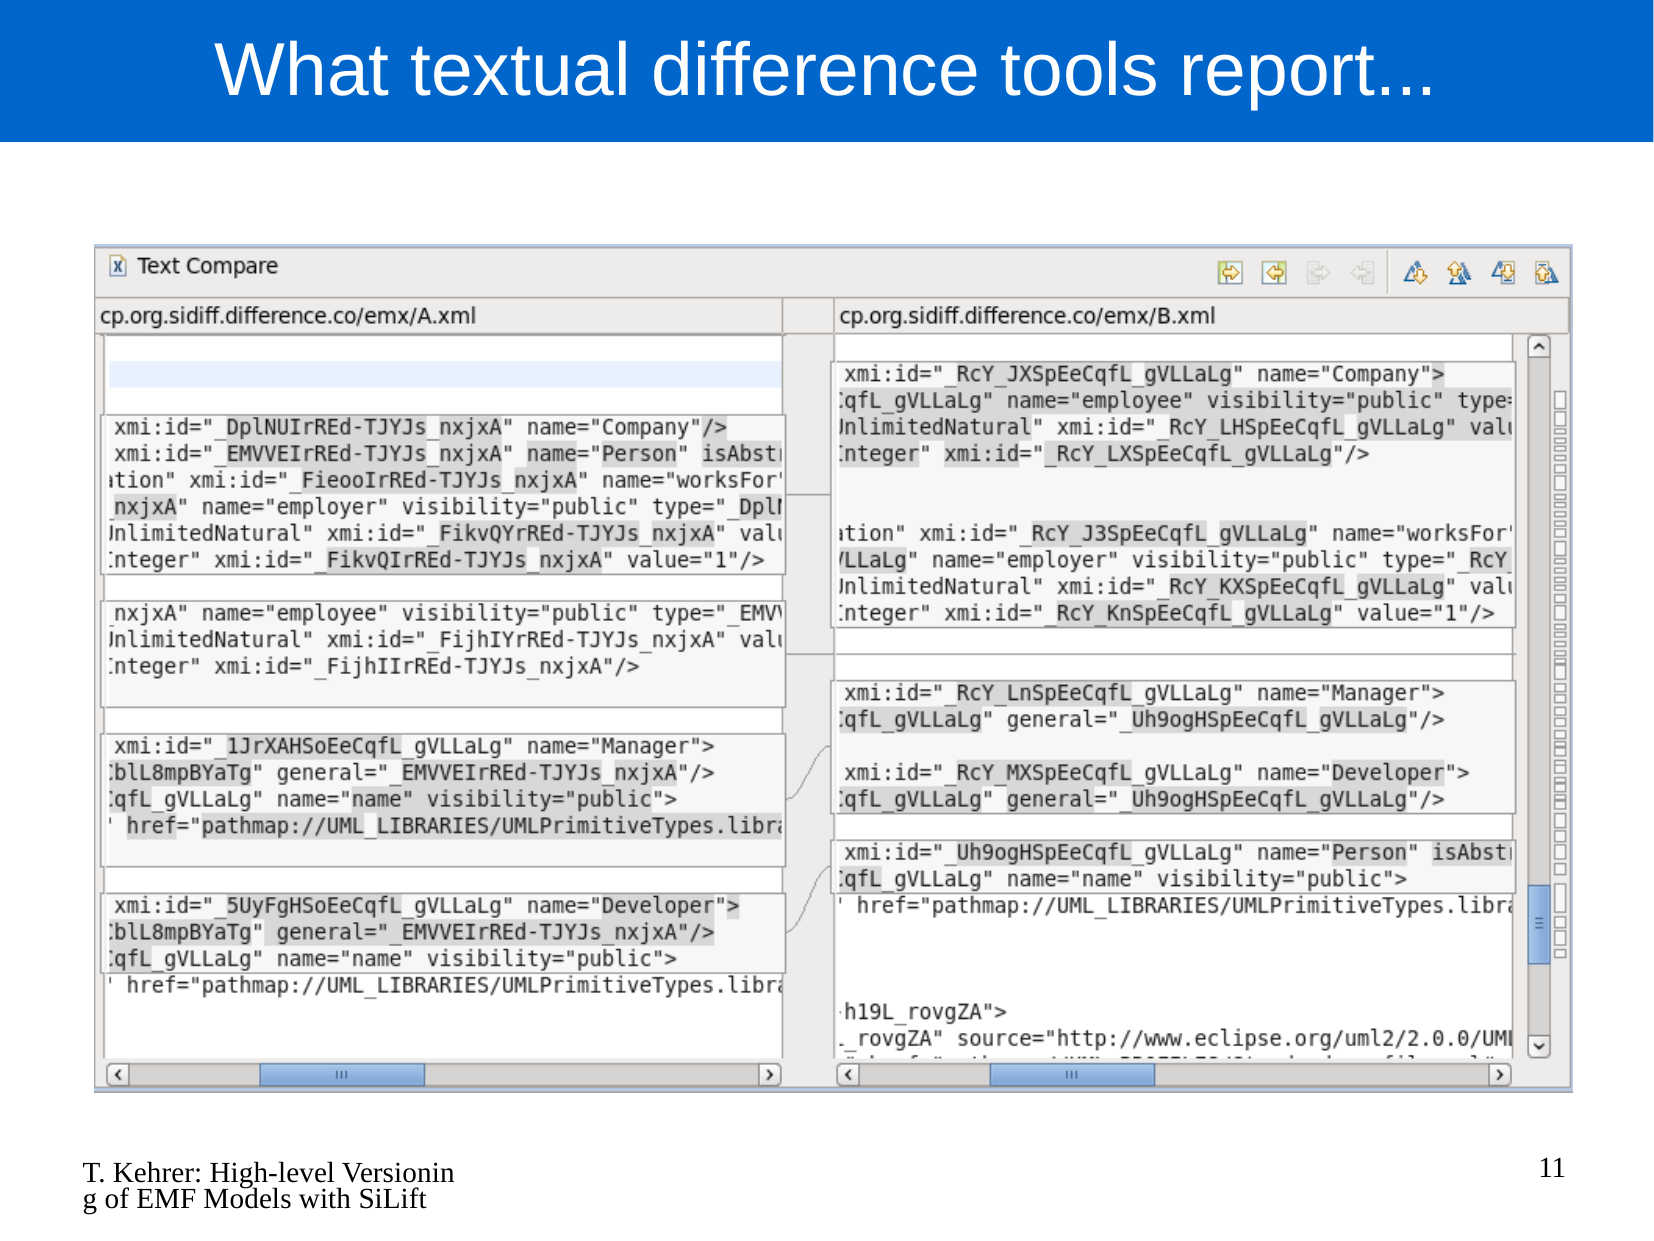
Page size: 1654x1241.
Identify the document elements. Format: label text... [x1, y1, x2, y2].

picture [94, 244, 1573, 1093]
title What textual difference tools report... [0, 0, 1654, 142]
